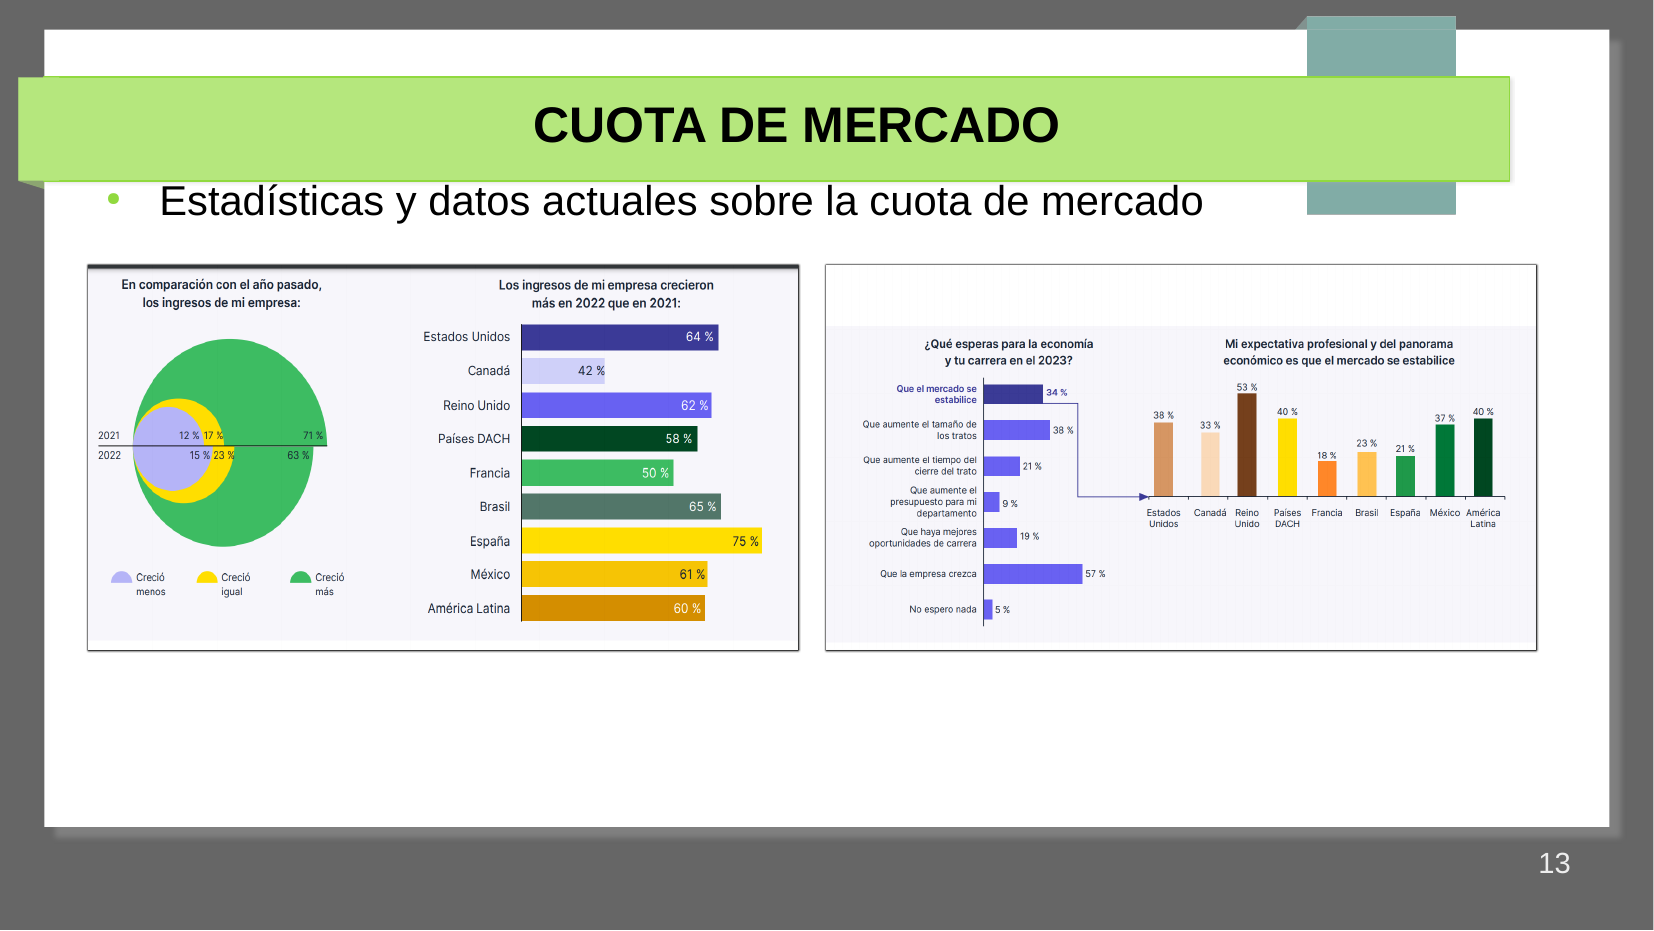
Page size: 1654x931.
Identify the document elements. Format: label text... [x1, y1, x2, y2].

picture [826, 265, 1536, 650]
picture [88, 265, 798, 650]
list Estadísticas y datos actuales sobre la cuota de mercado [88, 177, 1565, 768]
title CUOTA DE MERCADO [88, 73, 1506, 177]
